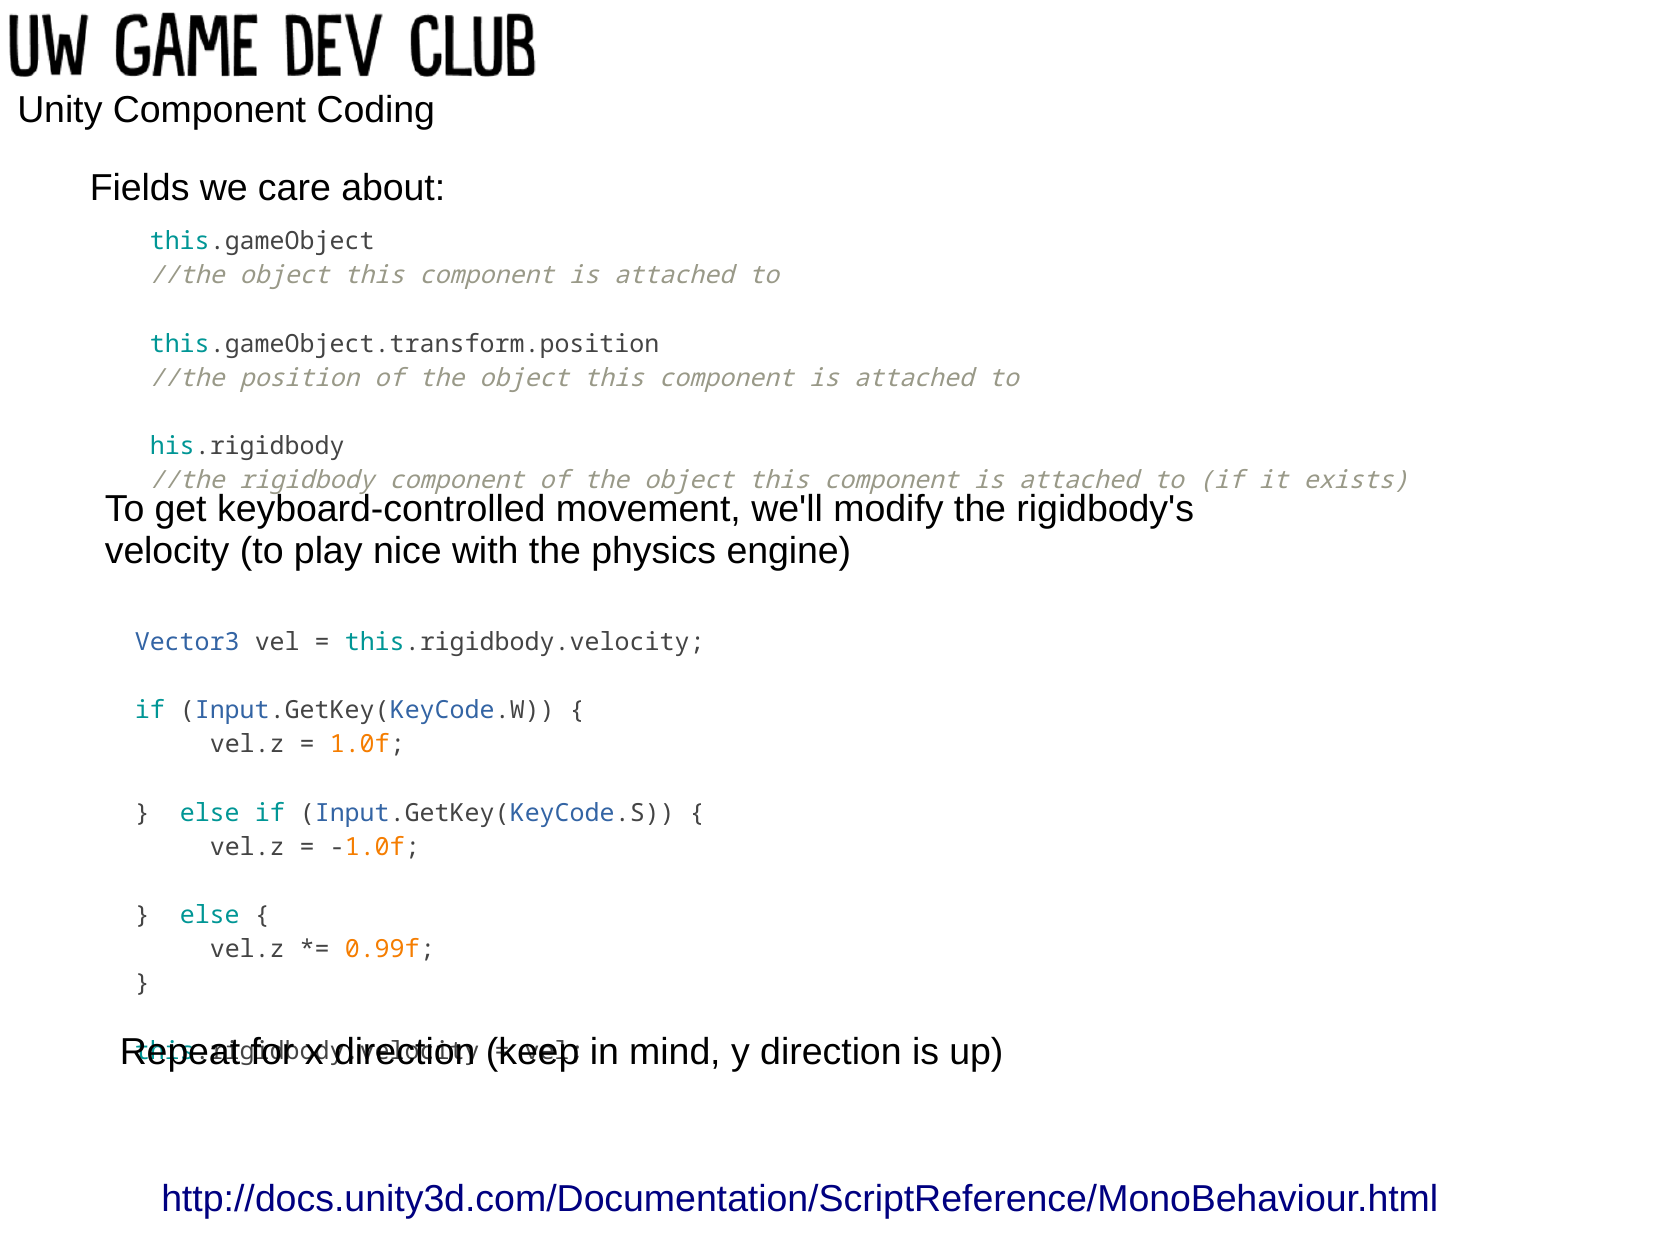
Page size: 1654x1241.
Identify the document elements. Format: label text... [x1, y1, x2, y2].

text_box Fields we care about: [75, 159, 826, 216]
text_box http://docs.unity3d.com/Documentation/ScriptReference/MonoBehaviour.html [146, 1170, 1654, 1227]
text_box Unity Component Coding [2, 80, 843, 138]
text_box Repeat for x direction (keep in mind, y direction is up) [105, 1023, 1276, 1081]
text_box To get keyboard-controlled movement, we'll modify the rigidbody's velocity (to play nice with the physics engine) [90, 480, 1336, 585]
text_box Vector3 vel = this.rigidbody.velocity; if (Input.GetKey(KeyCode.W)) { vel.z = 1.0f; } else if (Input.GetKey(KeyCode.S)) { vel.z = -1.0f; } else { vel.z *= 0.99f; } this.rigidbody.velocity = vel; [0, 616, 1246, 1036]
picture [2, 7, 551, 80]
text_box this.gameObject //the object this component is attached to this.gameObject.transform.position //the position of the object this component is attached to his.rigidbody //the rigidbody component of the object this component is attached to (if it exists) [135, 215, 1654, 466]
